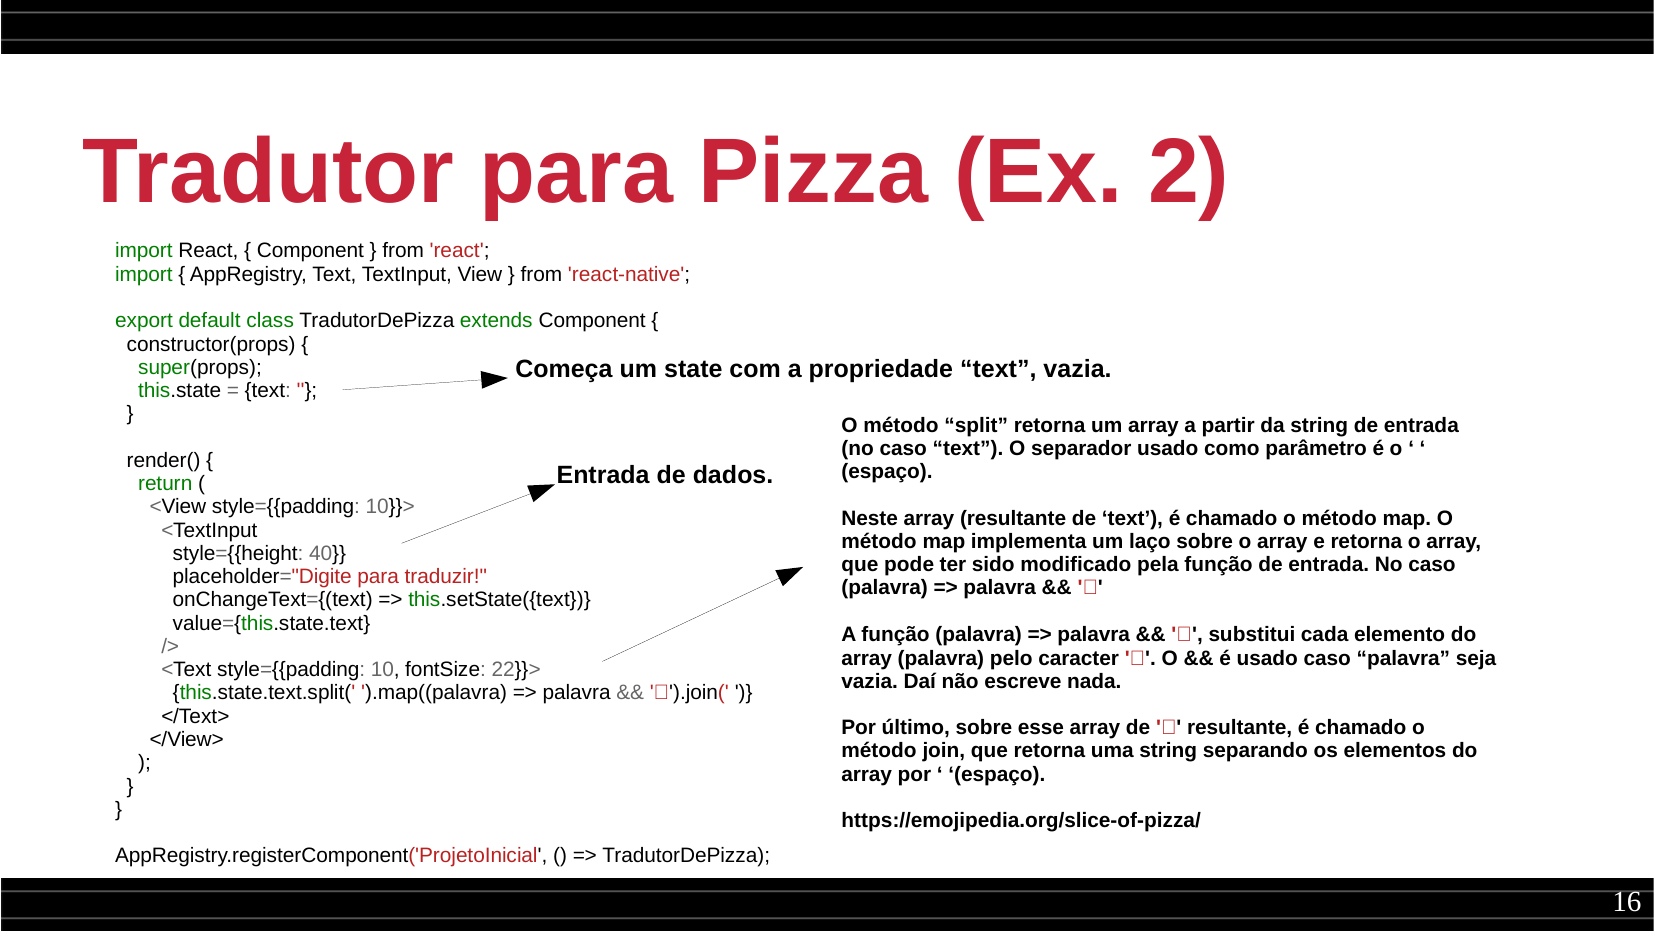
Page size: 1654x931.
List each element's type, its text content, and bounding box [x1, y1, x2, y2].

picture [1, 0, 1654, 54]
text_box import React, { Component } from 'react'; import { AppRegistry, Text, TextInput, View } from 'react-native'; export default class TradutorDePizza extends Component { constructor(props) { super(props); this.state = {text: ''}; } render() { return ( <View style={{padding: 10}}> <TextInput style={{height: 40}} placeholder="Digite para traduzir!" onChangeText={(text) => this.setState({text})} value={this.state.text} /> <Text style={{padding: 10, fontSize: 22}}> {this.state.text.split(' ').map((palavra) => palavra && '🍕').join(' ')} </Text> </View> ); } } AppRegistry.registerComponent('ProjetoInicial', () => TradutorDePizza); [100, 231, 1282, 898]
text_box Entrada de dados. [541, 453, 789, 497]
text_box O método “split” retorna um array a partir da string de entrada (no caso “text”). O separador usado como parâmetro é o ‘ ‘ (espaço). Neste array (resultante de ‘text’), é chamado o método map. O método map implementa um laço sobre o array e retorna o array, que pode ter sido modificado pela função de entrada. No caso (palavra) => palavra && '🍕' A função (palavra) => palavra && '🍕', substitui cada elemento do array (palavra) pelo caracter '🍕'. O && é usado caso “palavra” seja vazia. Daí não escreve nada. Por último, sobre esse array de '🍕' resultante, é chamado o método join, que retorna uma string separando os elementos do array por ‘ ‘(espaço). https://emojipedia.org/slice-of-pizza/ [826, 406, 1512, 840]
title Tradutor para Pizza (Ex. 2) [82, 92, 1571, 249]
text_box Começa um state com a propriedade “text”, vazia. [500, 346, 1129, 390]
picture [1, 878, 1654, 931]
